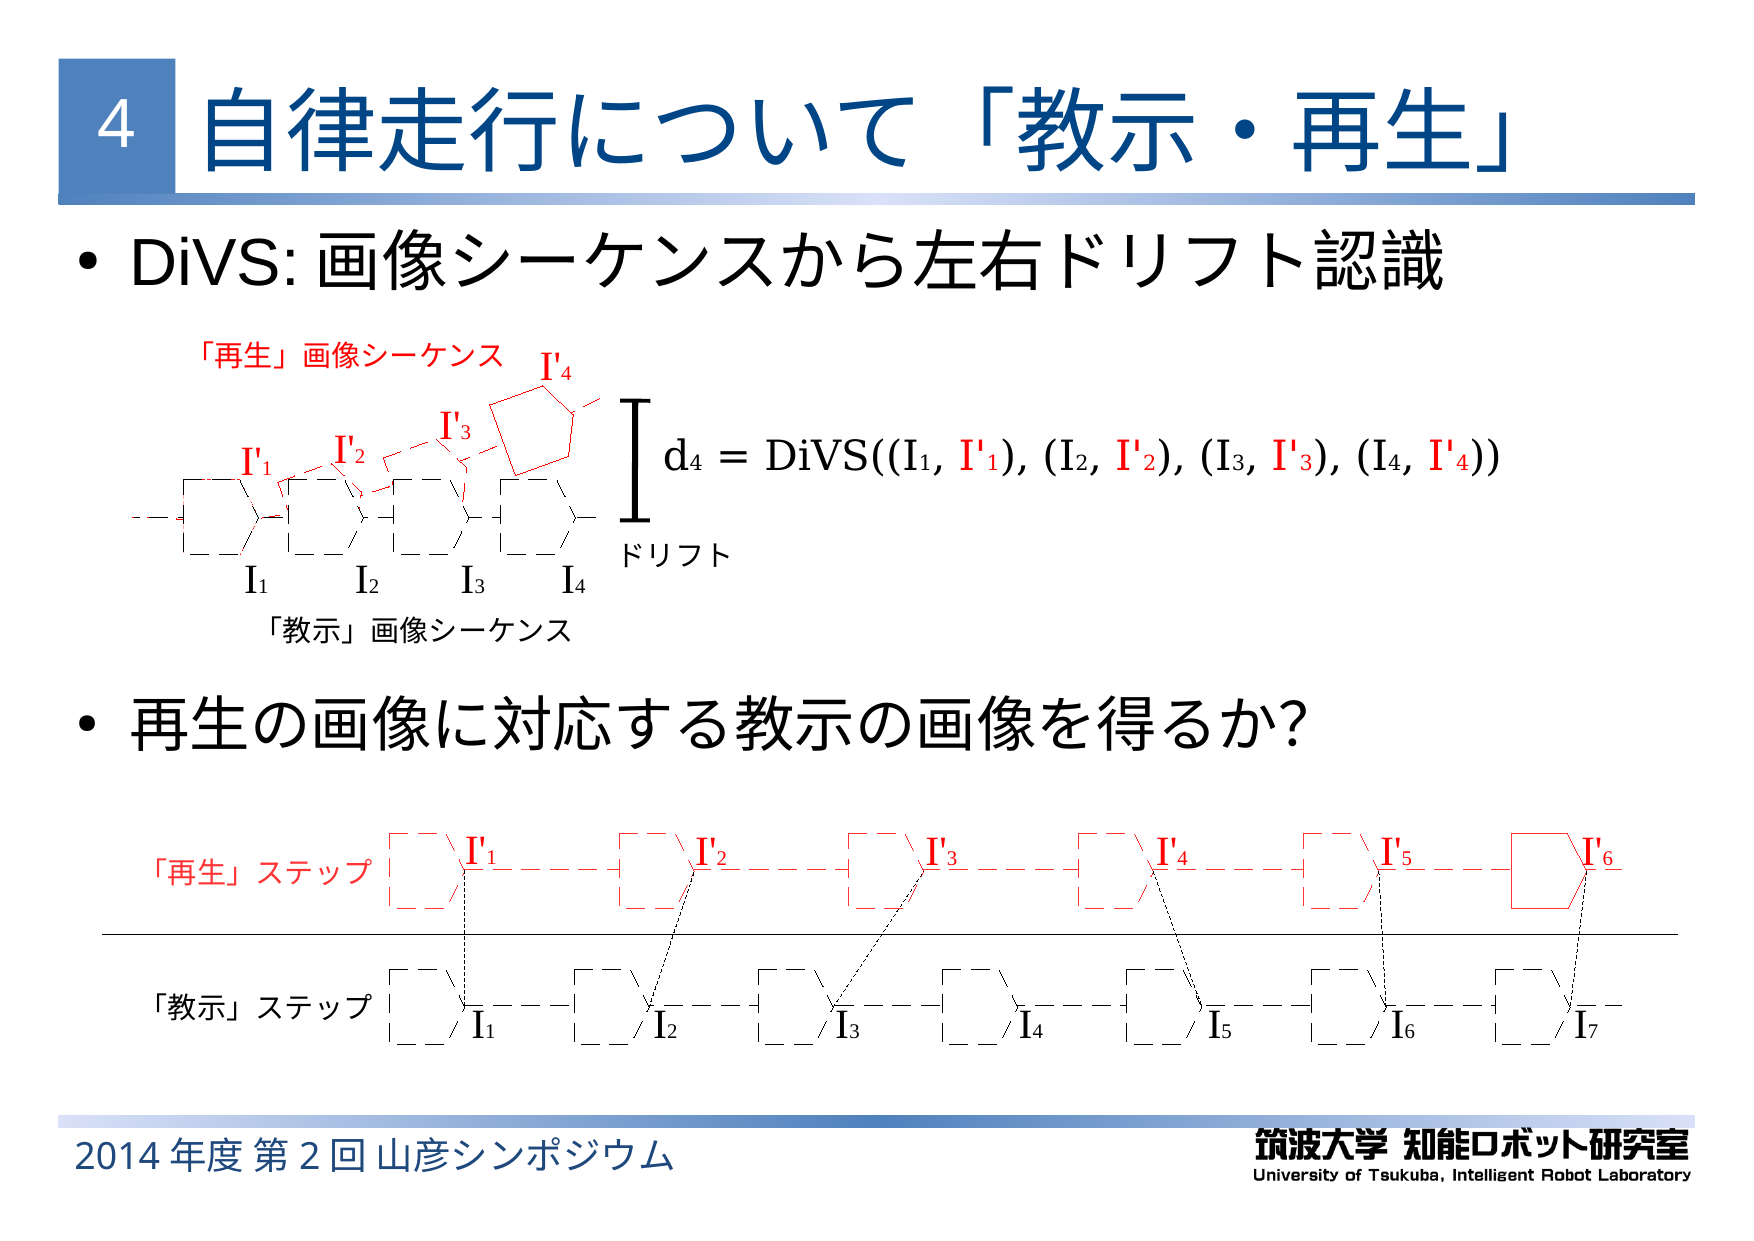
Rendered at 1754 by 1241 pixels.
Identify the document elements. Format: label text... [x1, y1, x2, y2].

text_box I4 [1003, 993, 1058, 1055]
text_box I7 [1558, 993, 1614, 1056]
text_box I'3 [424, 395, 486, 457]
text_box [1126, 969, 1195, 1045]
text_box I'5 [1365, 820, 1428, 882]
text_box 「教示」ステップ [124, 984, 388, 1034]
text_box 「再生」画像シーケンス [170, 332, 522, 382]
text_box I'2 [680, 820, 742, 882]
text_box I'6 [1566, 820, 1628, 882]
text_box I1 [456, 993, 511, 1055]
text_box I'4 [524, 335, 587, 398]
text_box d4 = DiVS((I1, I'1), (I2, I'2), (I3, I'3), (I4, I'4)) [648, 424, 1517, 488]
text_box I6 [1375, 993, 1431, 1056]
text_box [489, 392, 574, 476]
text_box I'1 [450, 820, 512, 882]
text_box I2 [340, 548, 395, 606]
text_box I'1 [225, 430, 288, 492]
list DiVS:画像シーケンスから左右ドリフト認識 [58, 223, 1696, 314]
text_box [1078, 833, 1149, 909]
text_box I'2 [318, 418, 381, 481]
text_box [942, 969, 1011, 1045]
text_box [1303, 833, 1374, 909]
text_box [281, 467, 364, 555]
text_box [389, 833, 460, 909]
text_box I3 [820, 993, 875, 1055]
text_box [619, 833, 689, 909]
text_box 「再生」ステップ [124, 849, 388, 899]
text_box I5 [1192, 993, 1247, 1055]
text_box I'4 [1140, 820, 1203, 882]
text_box [183, 479, 259, 555]
text_box I3 [445, 548, 500, 606]
text_box I2 [638, 993, 693, 1055]
text_box I1 [229, 548, 284, 610]
picture [1252, 1127, 1691, 1182]
text_box [389, 969, 458, 1045]
text_box [1511, 833, 1582, 909]
text_box 「教示」画像シーケンス [238, 606, 591, 656]
text_box ドリフト [601, 531, 749, 581]
text_box I'3 [910, 820, 973, 882]
list 再生の画像に対応する教示の画像を得るか？ [58, 690, 1696, 781]
text_box [383, 443, 470, 555]
text_box [758, 969, 827, 1045]
title 自律走行について「教示・再生」 [193, 61, 1651, 205]
text_box I4 [546, 548, 601, 610]
text_box [1495, 969, 1564, 1045]
text_box [1311, 969, 1380, 1045]
text_box [574, 969, 643, 1045]
text_box [500, 479, 576, 555]
text_box [848, 833, 919, 909]
